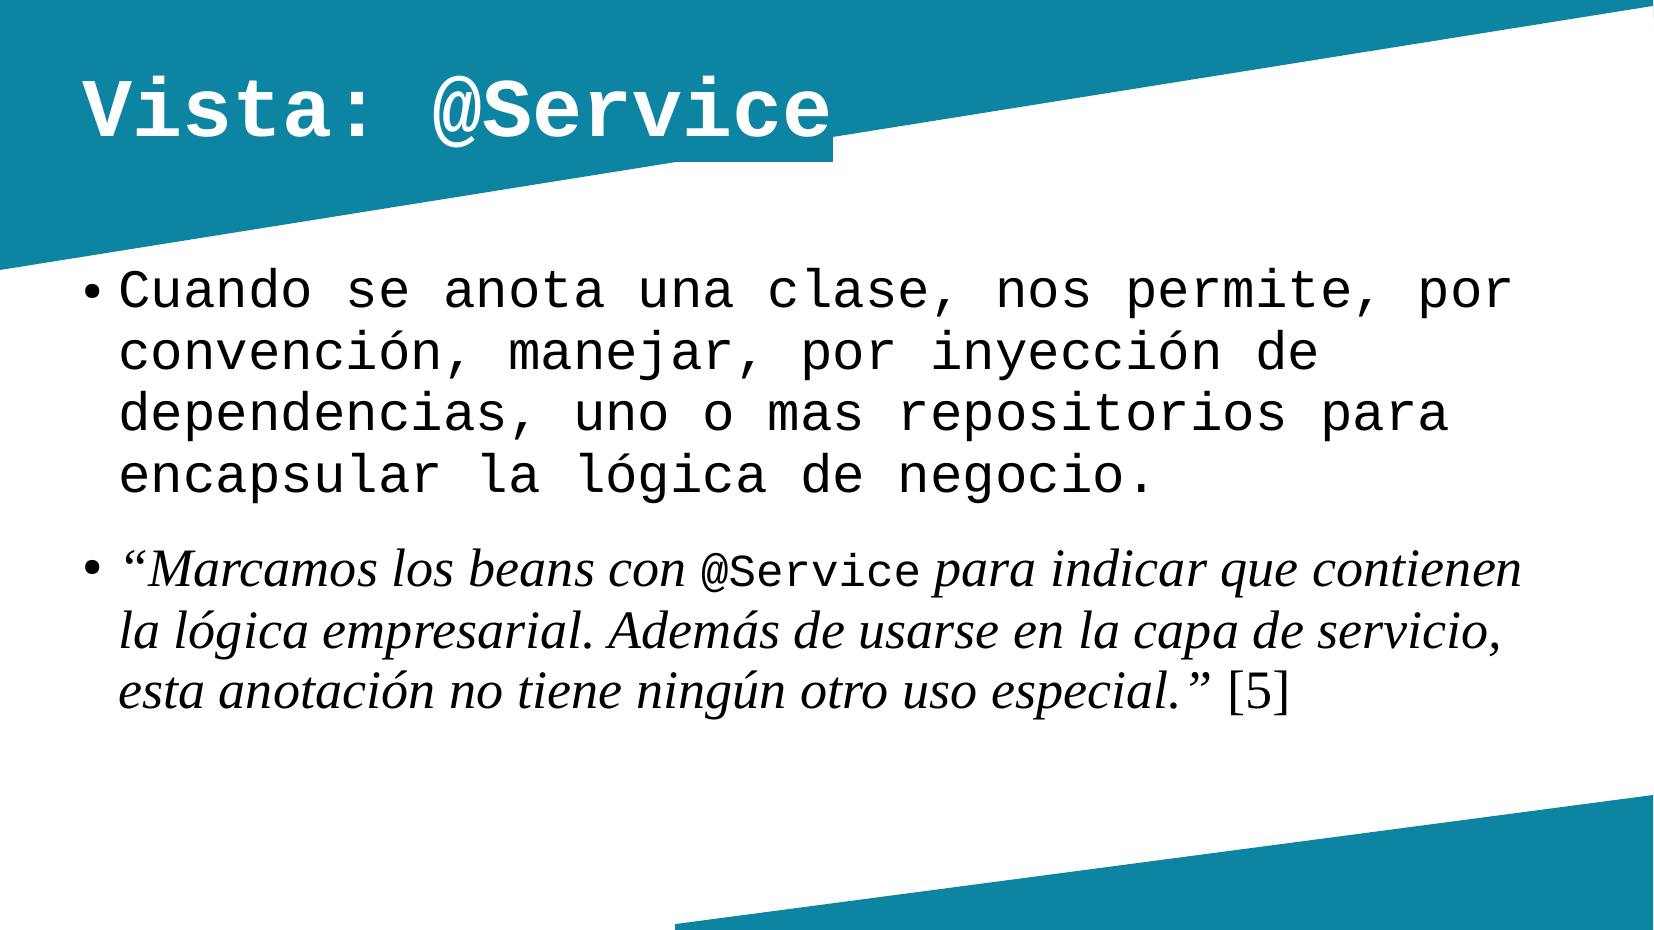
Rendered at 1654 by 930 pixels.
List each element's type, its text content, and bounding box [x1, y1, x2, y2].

subtitle Cuando se anota una clase, nos permite, por convención, manejar, por inyección de dependencias, uno o mas repositorios para encapsular la lógica de negocio. “Marcamos los beans con @Service para indicar que contienen la lógica empresarial. Además de usarse en la capa de servicio, esta anotación no tiene ningún otro uso especial.” [5] [82, 676, 1571, 757]
title Vista: @Service [82, 156, 1571, 193]
